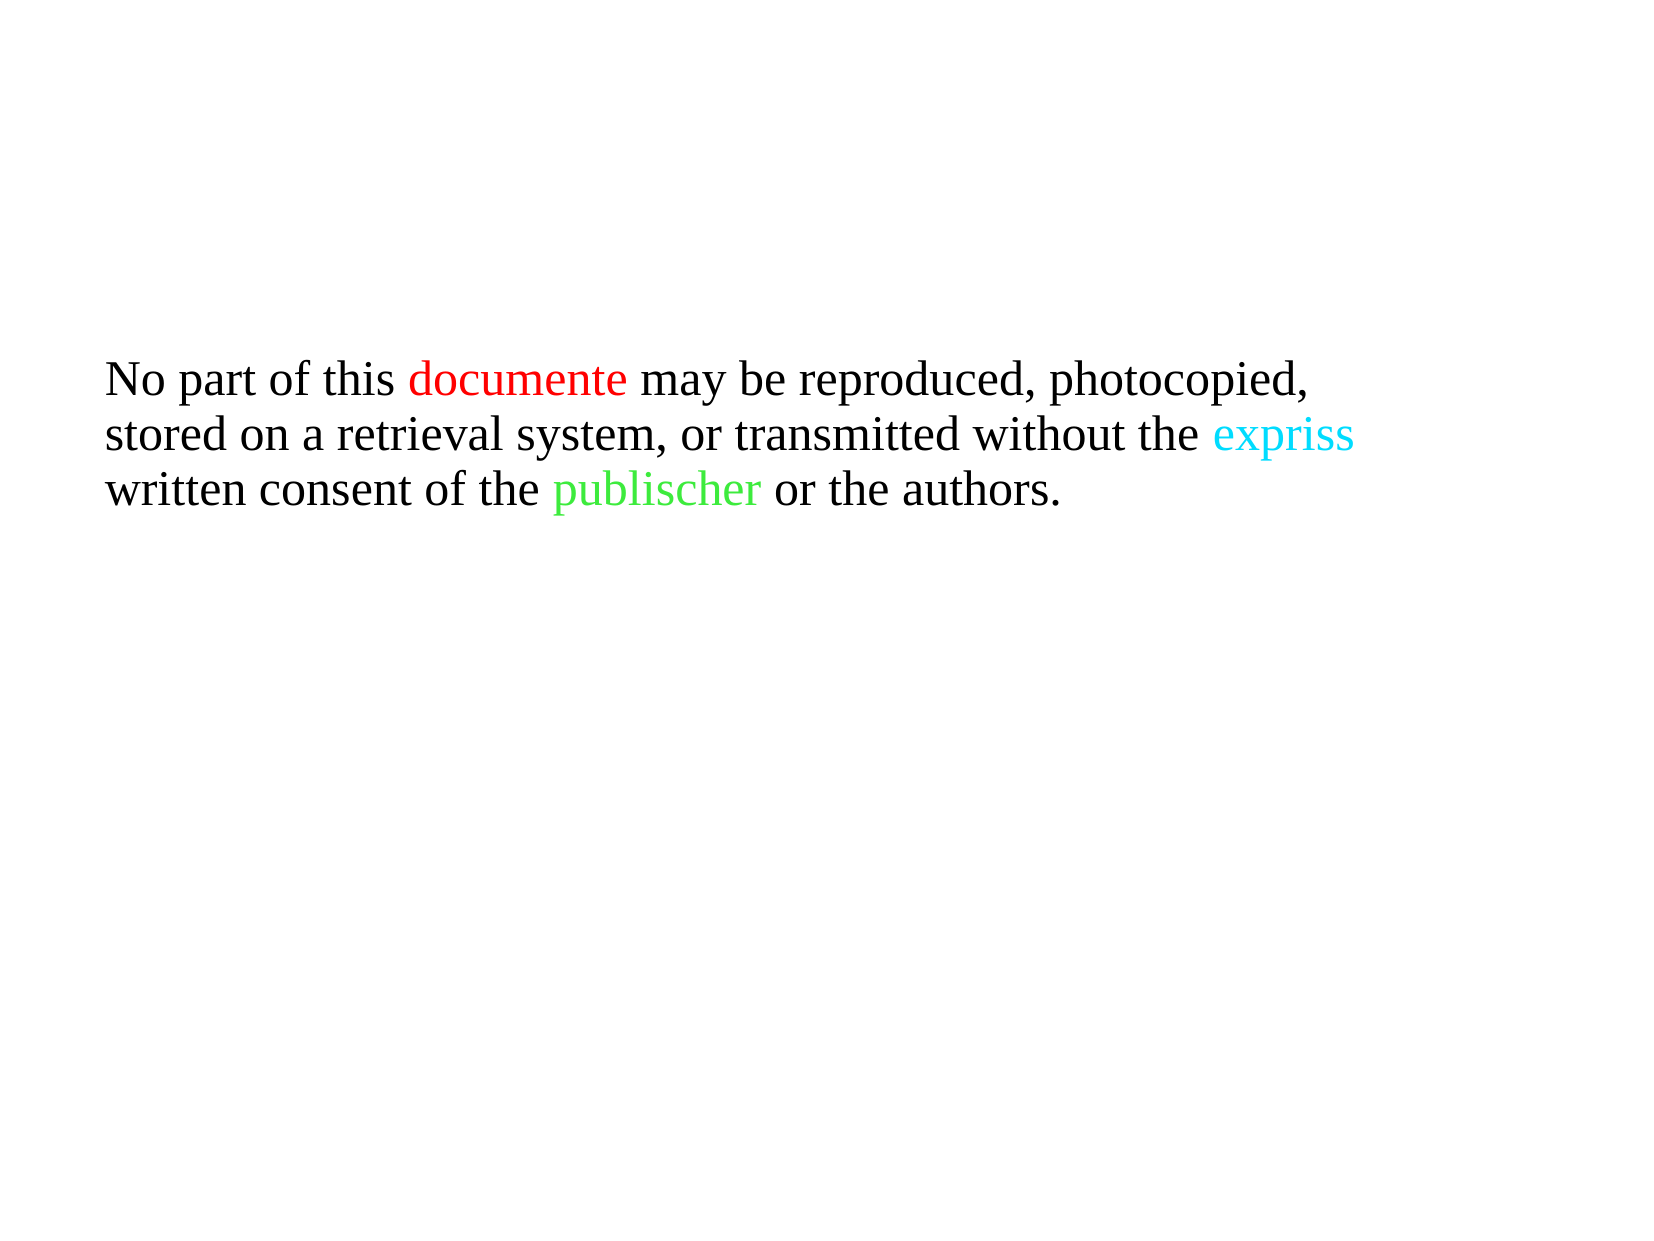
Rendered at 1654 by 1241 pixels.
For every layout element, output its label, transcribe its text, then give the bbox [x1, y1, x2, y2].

text_box No part of this documente may be reproduced, photocopied, stored on a retrieval system, or transmitted without the expriss written consent of the publischer or the authors. [104, 350, 1439, 1195]
